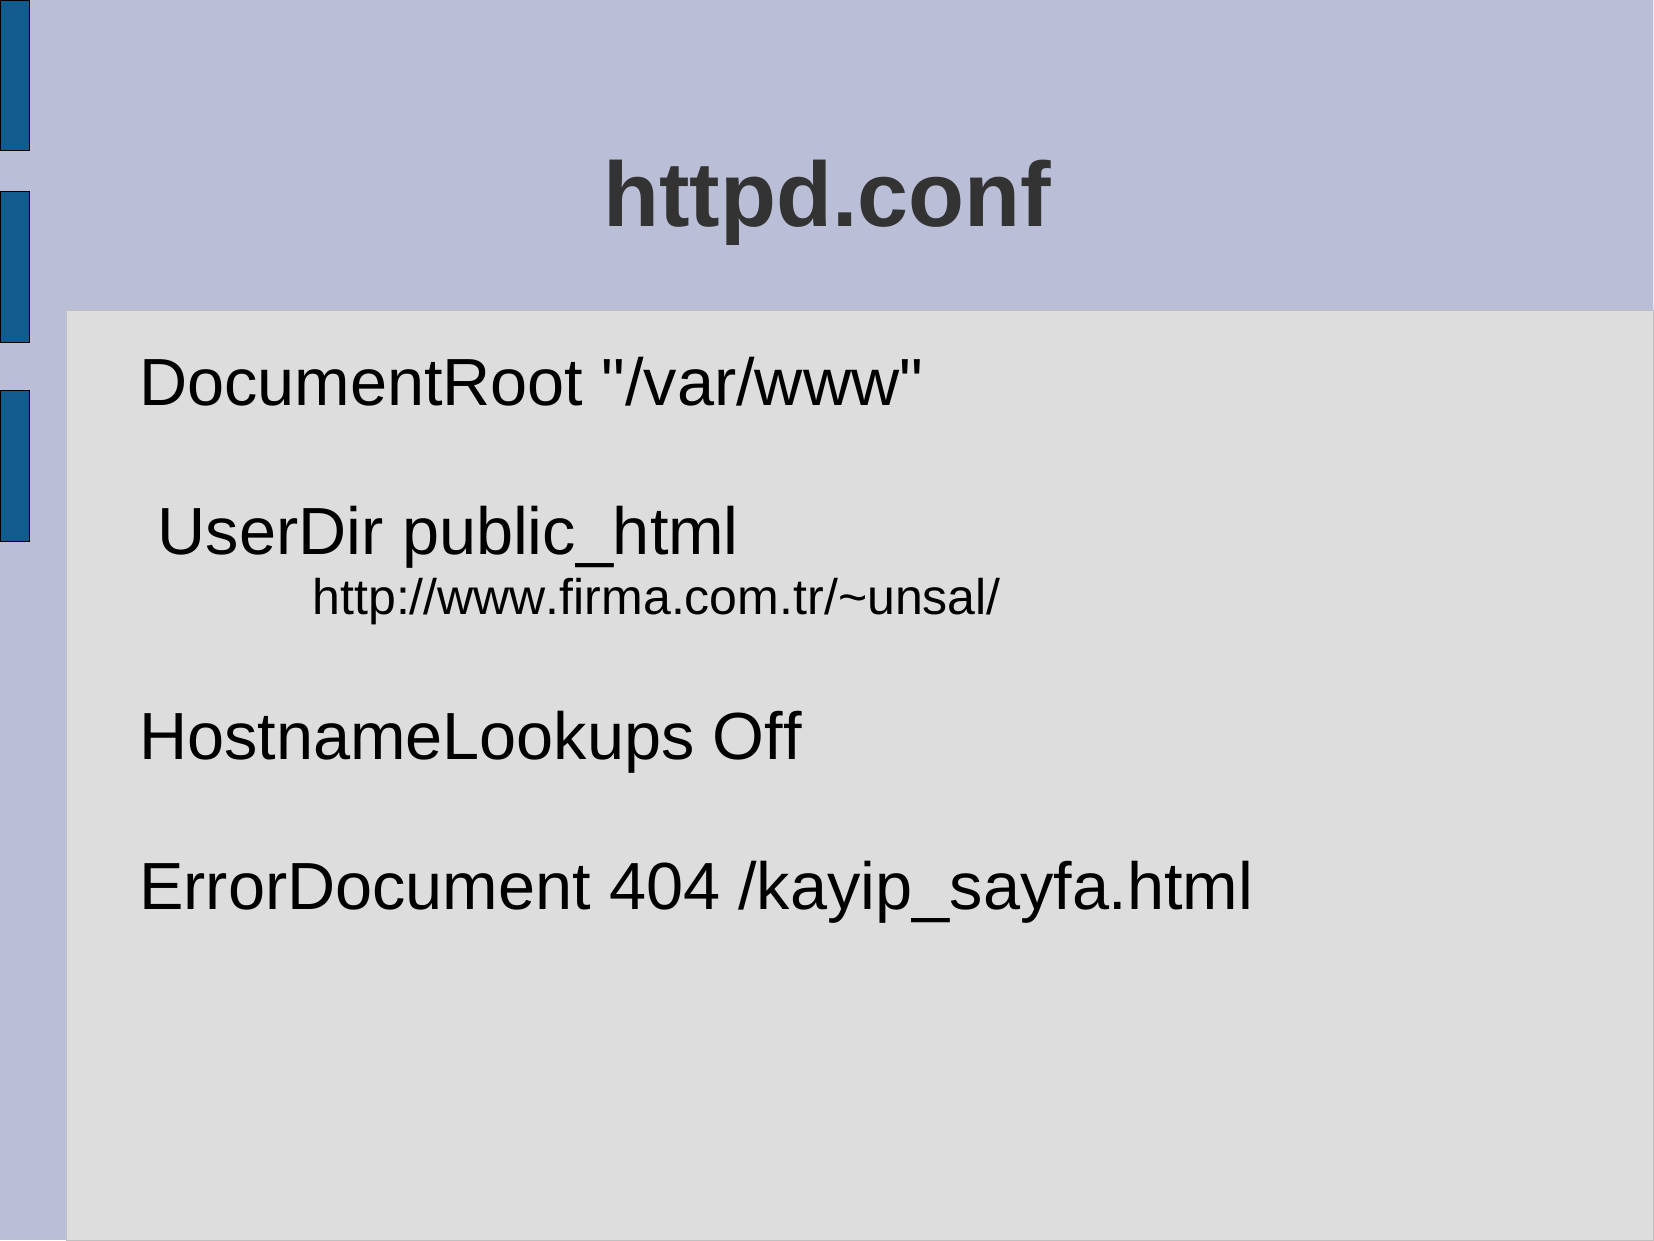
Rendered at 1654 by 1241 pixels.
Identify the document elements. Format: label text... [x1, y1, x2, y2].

list DocumentRoot "/var/www" UserDir public_html http://www.firma.com.tr/~unsal/ HostnameLookups Off ErrorDocument 404 /kayip_sayfa.html [121, 344, 1534, 1127]
title httpd.conf [121, 91, 1534, 299]
